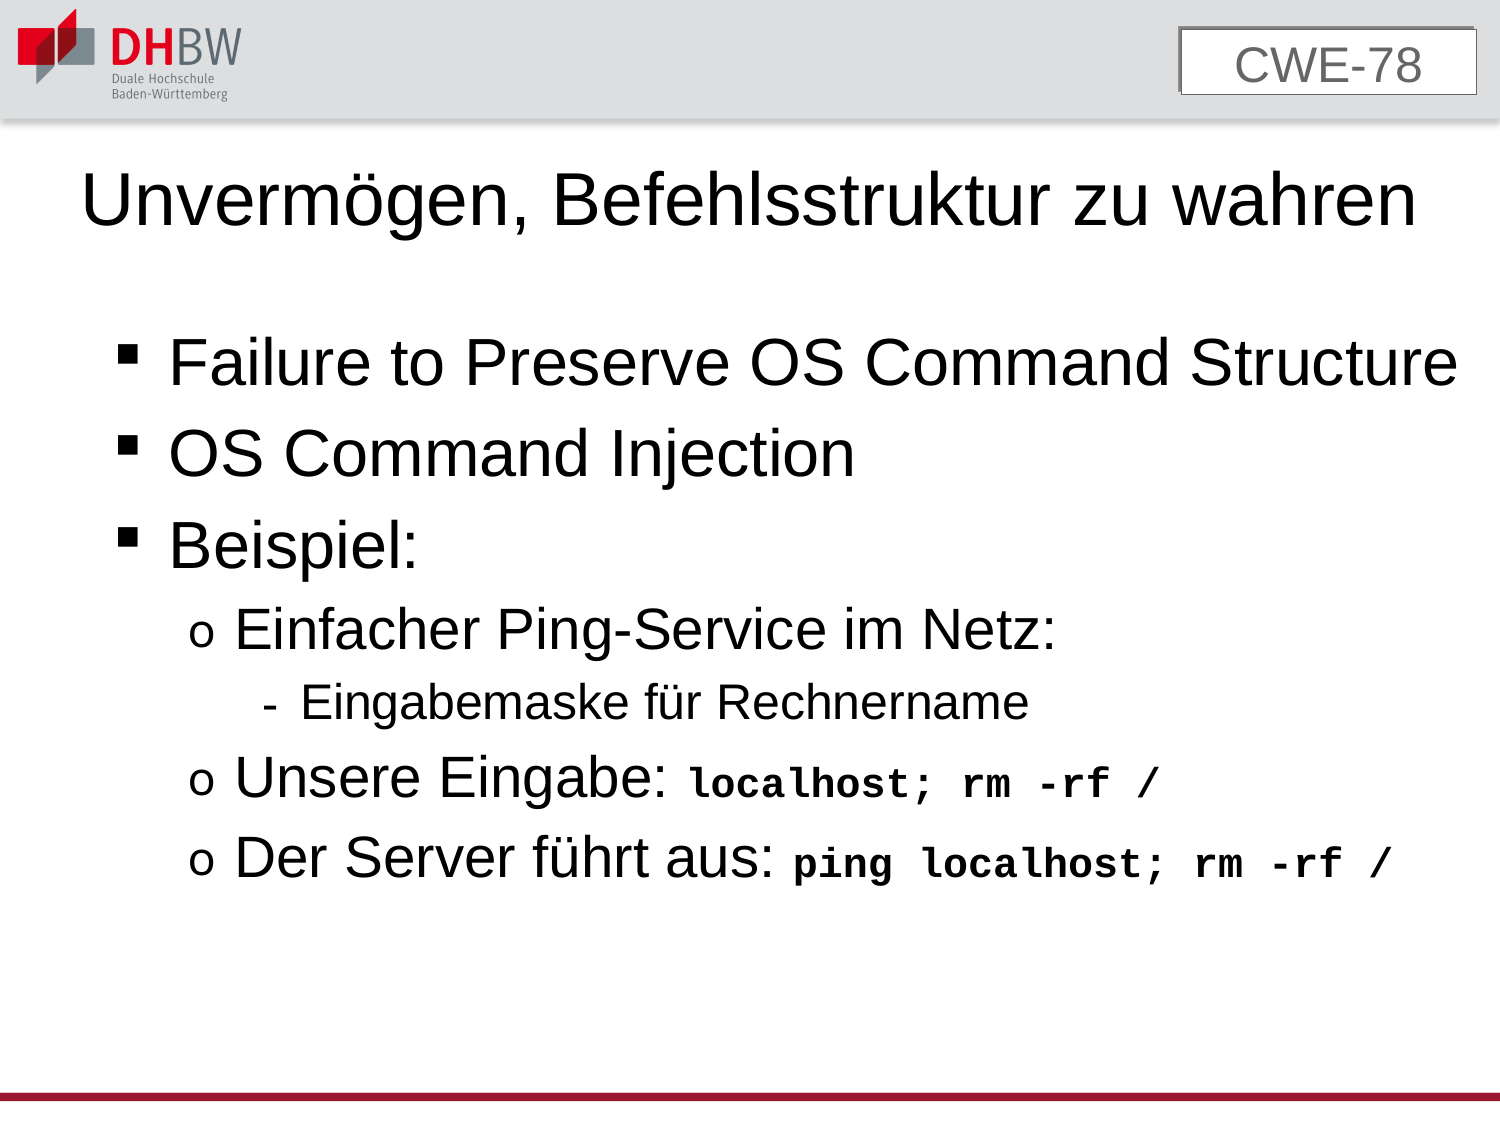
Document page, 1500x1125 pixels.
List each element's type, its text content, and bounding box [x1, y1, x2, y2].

list Failure to Preserve OS Command Structure OS Command Injection Beispiel: Einfacher Ping-Service im Netz: Eingabemaske für Rechnername Unsere Eingabe: localhost; rm -rf / Der Server führt aus: ping localhost; rm -rf / [112, 324, 1467, 1036]
text_box CWE-78 [1181, 29, 1477, 95]
picture [0, 265, 1500, 1121]
title Unvermögen, Befehlsstruktur zu wahren [0, 134, 1500, 265]
picture [0, 0, 1500, 134]
